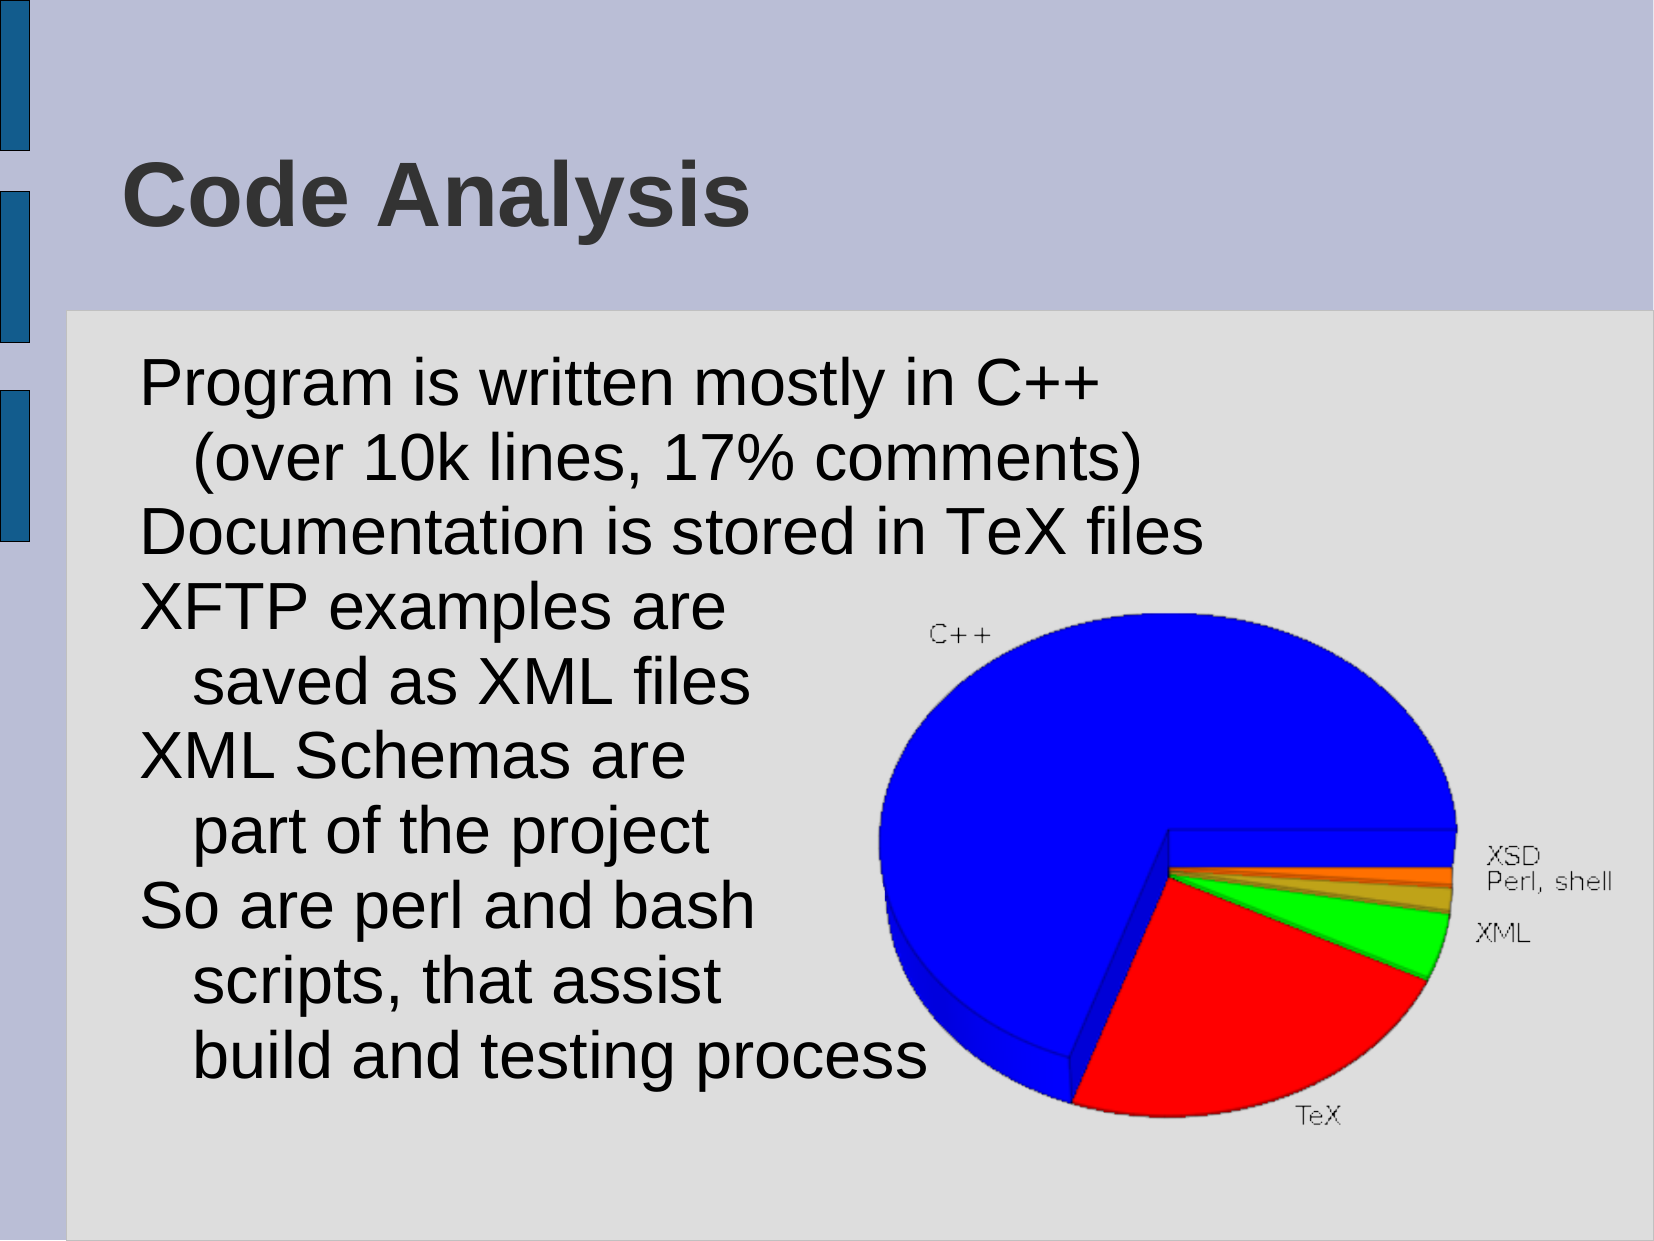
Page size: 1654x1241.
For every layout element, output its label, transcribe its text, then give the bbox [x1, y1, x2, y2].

title Code Analysis [121, 91, 1534, 299]
list Program is written mostly in C++ (over 10k lines, 17% comments) Documentation is stored in TeX files XFTP examples are saved as XML files XML Schemas are part of the project So are perl and bash scripts, that assist build and testing process [121, 344, 1534, 1127]
picture [750, 599, 1613, 1163]
